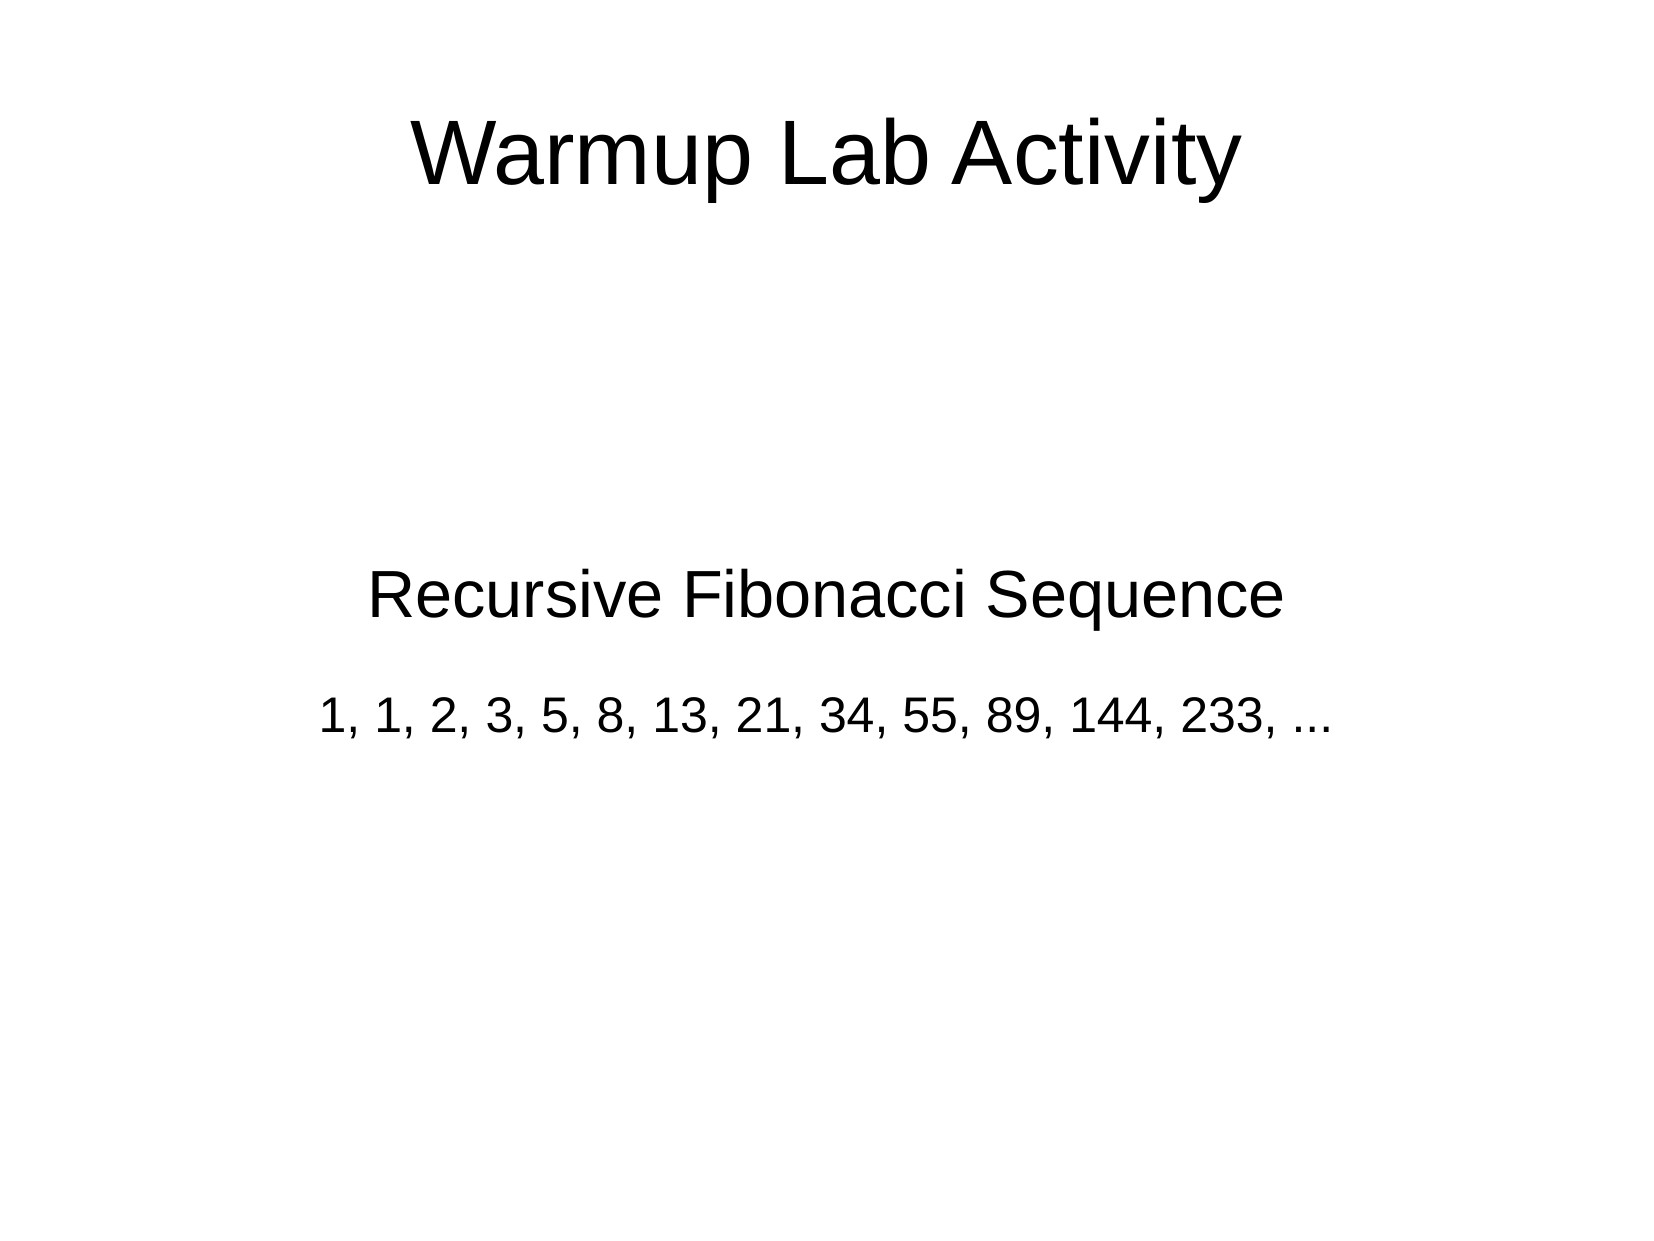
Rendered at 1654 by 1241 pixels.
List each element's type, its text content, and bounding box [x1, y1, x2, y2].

title Warmup Lab Activity [82, 49, 1571, 257]
subtitle Recursive Fibonacci Sequence 1, 1, 2, 3, 5, 8, 13, 21, 34, 55, 89, 144, 233, ... [82, 290, 1571, 1010]
